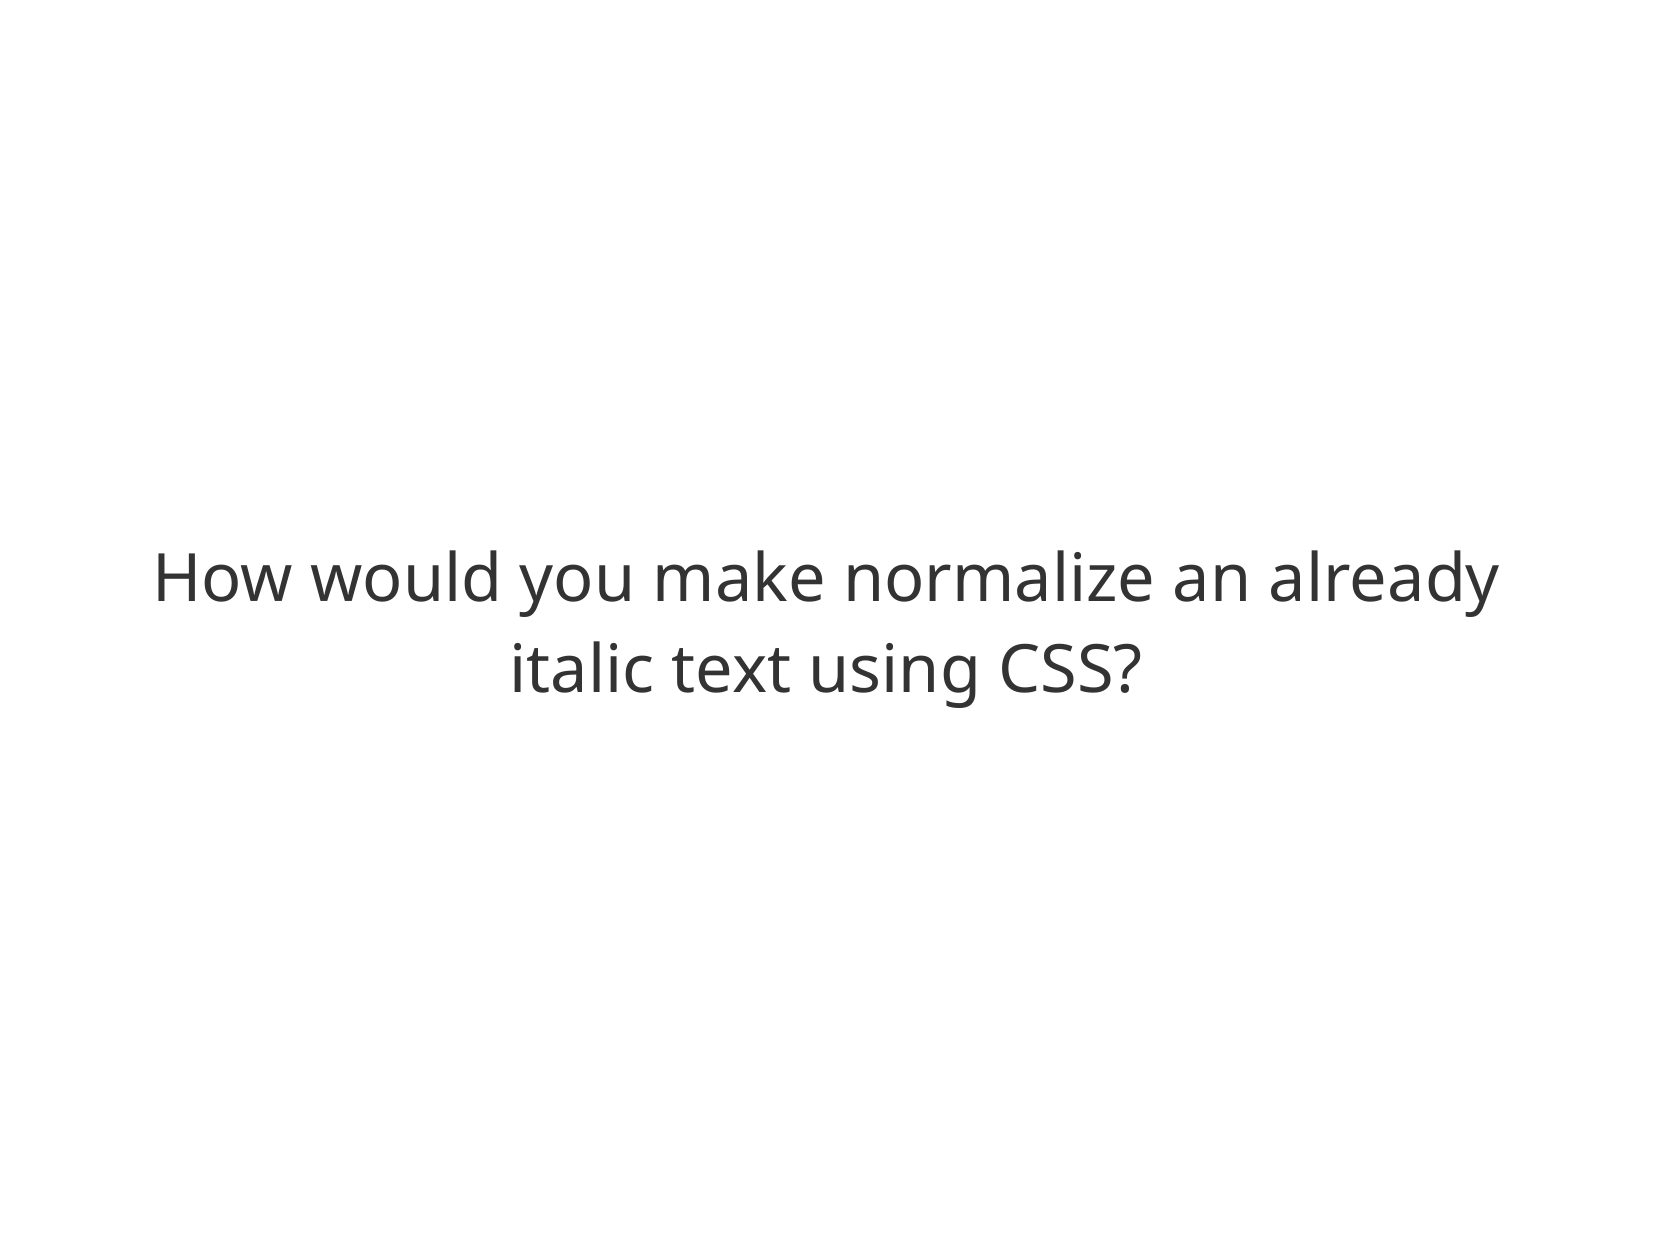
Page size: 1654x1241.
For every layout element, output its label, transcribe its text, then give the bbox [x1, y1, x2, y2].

subtitle How would you make normalize an already italic text using CSS? [82, 49, 1571, 1193]
